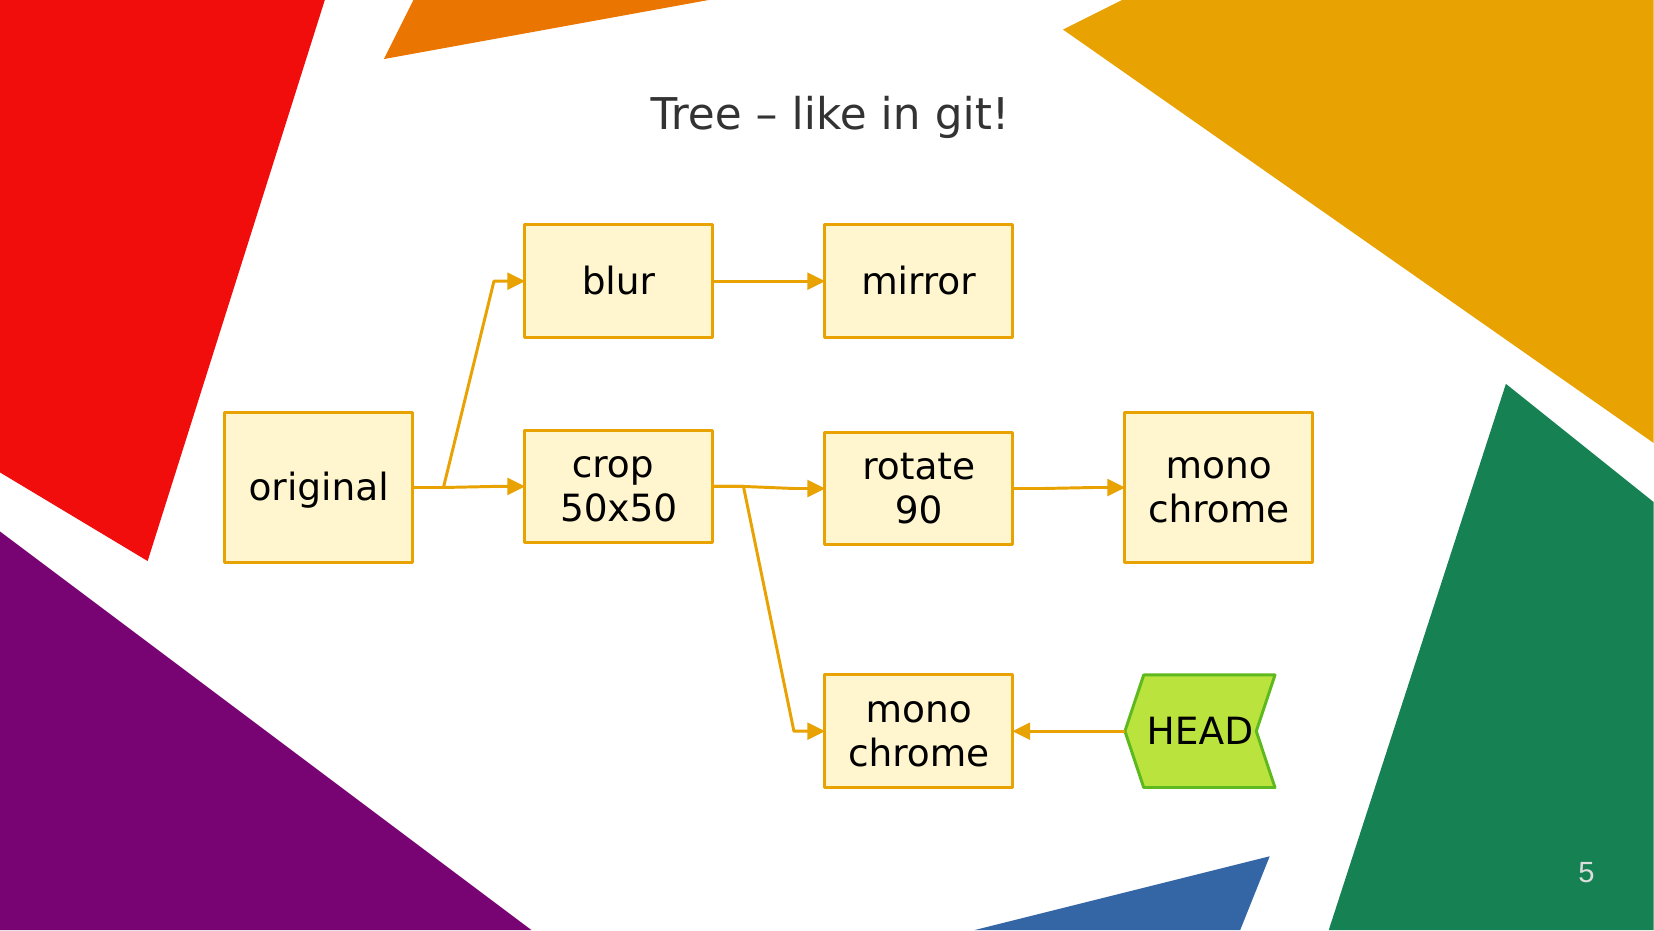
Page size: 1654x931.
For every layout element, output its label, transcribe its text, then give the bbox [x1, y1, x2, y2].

text_box mono chrome [1124, 412, 1313, 563]
title Tree – like in git! [289, 37, 1372, 193]
text_box original [224, 412, 413, 563]
text_box mirror [824, 224, 1013, 338]
text_box HEAD [1125, 674, 1276, 788]
text_box crop 50x50 [524, 430, 713, 543]
text_box blur [524, 224, 713, 338]
text_box rotate 90 [824, 432, 1013, 545]
text_box mono chrome [824, 674, 1013, 788]
